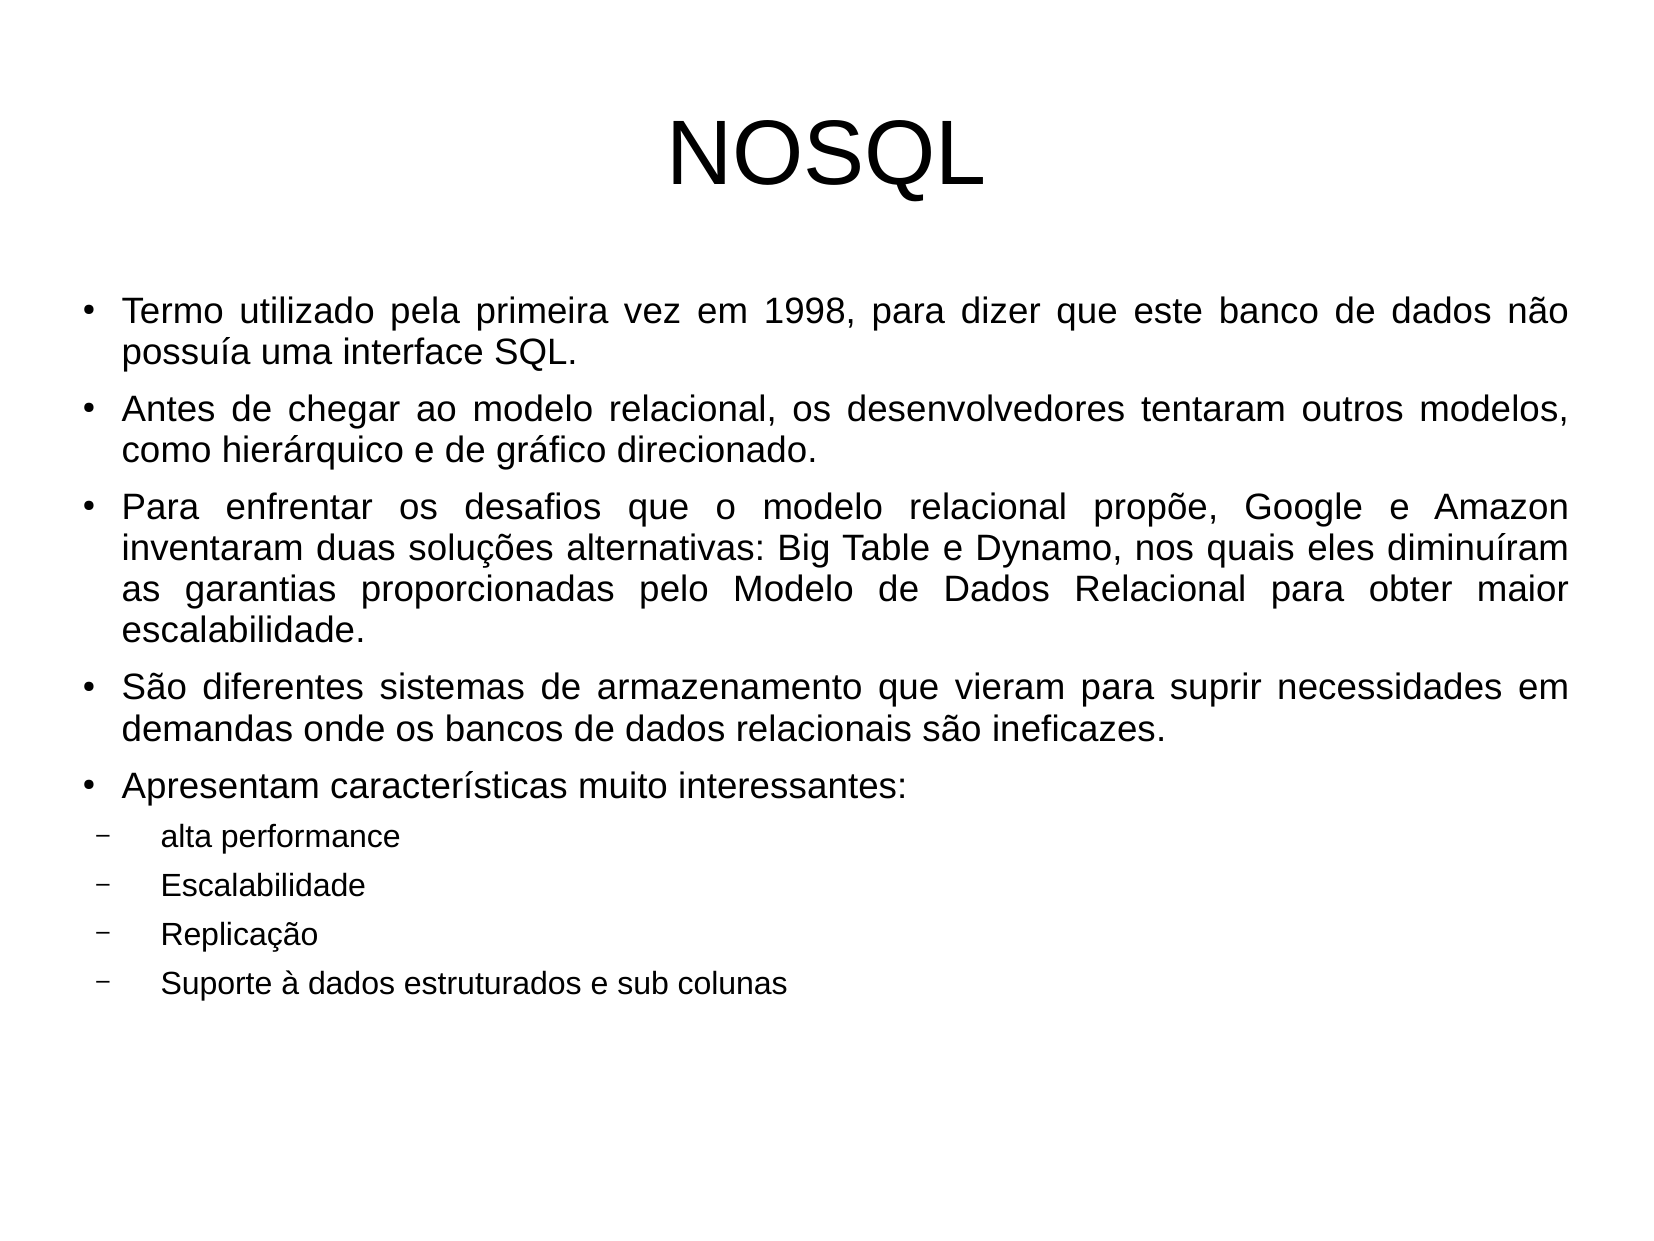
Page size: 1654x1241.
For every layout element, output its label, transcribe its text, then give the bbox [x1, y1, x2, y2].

list Termo utilizado pela primeira vez em 1998, para dizer que este banco de dados não possuía uma interface SQL. Antes de chegar ao modelo relacional, os desenvolvedores tentaram outros modelos, como hierárquico e de gráfico direcionado. Para enfrentar os desafios que o modelo relacional propõe, Google e Amazon inventaram duas soluções alternativas: Big Table e Dynamo, nos quais eles diminuíram as garantias proporcionadas pelo Modelo de Dados Relacional para obter maior escalabilidade. São diferentes sistemas de armazenamento que vieram para suprir necessidades em demandas onde os bancos de dados relacionais são ineficazes. Apresentam características muito interessantes: alta performance Escalabilidade Replicação Suporte à dados estruturados e sub colunas [82, 290, 1571, 1010]
title NOSQL [82, 49, 1571, 257]
